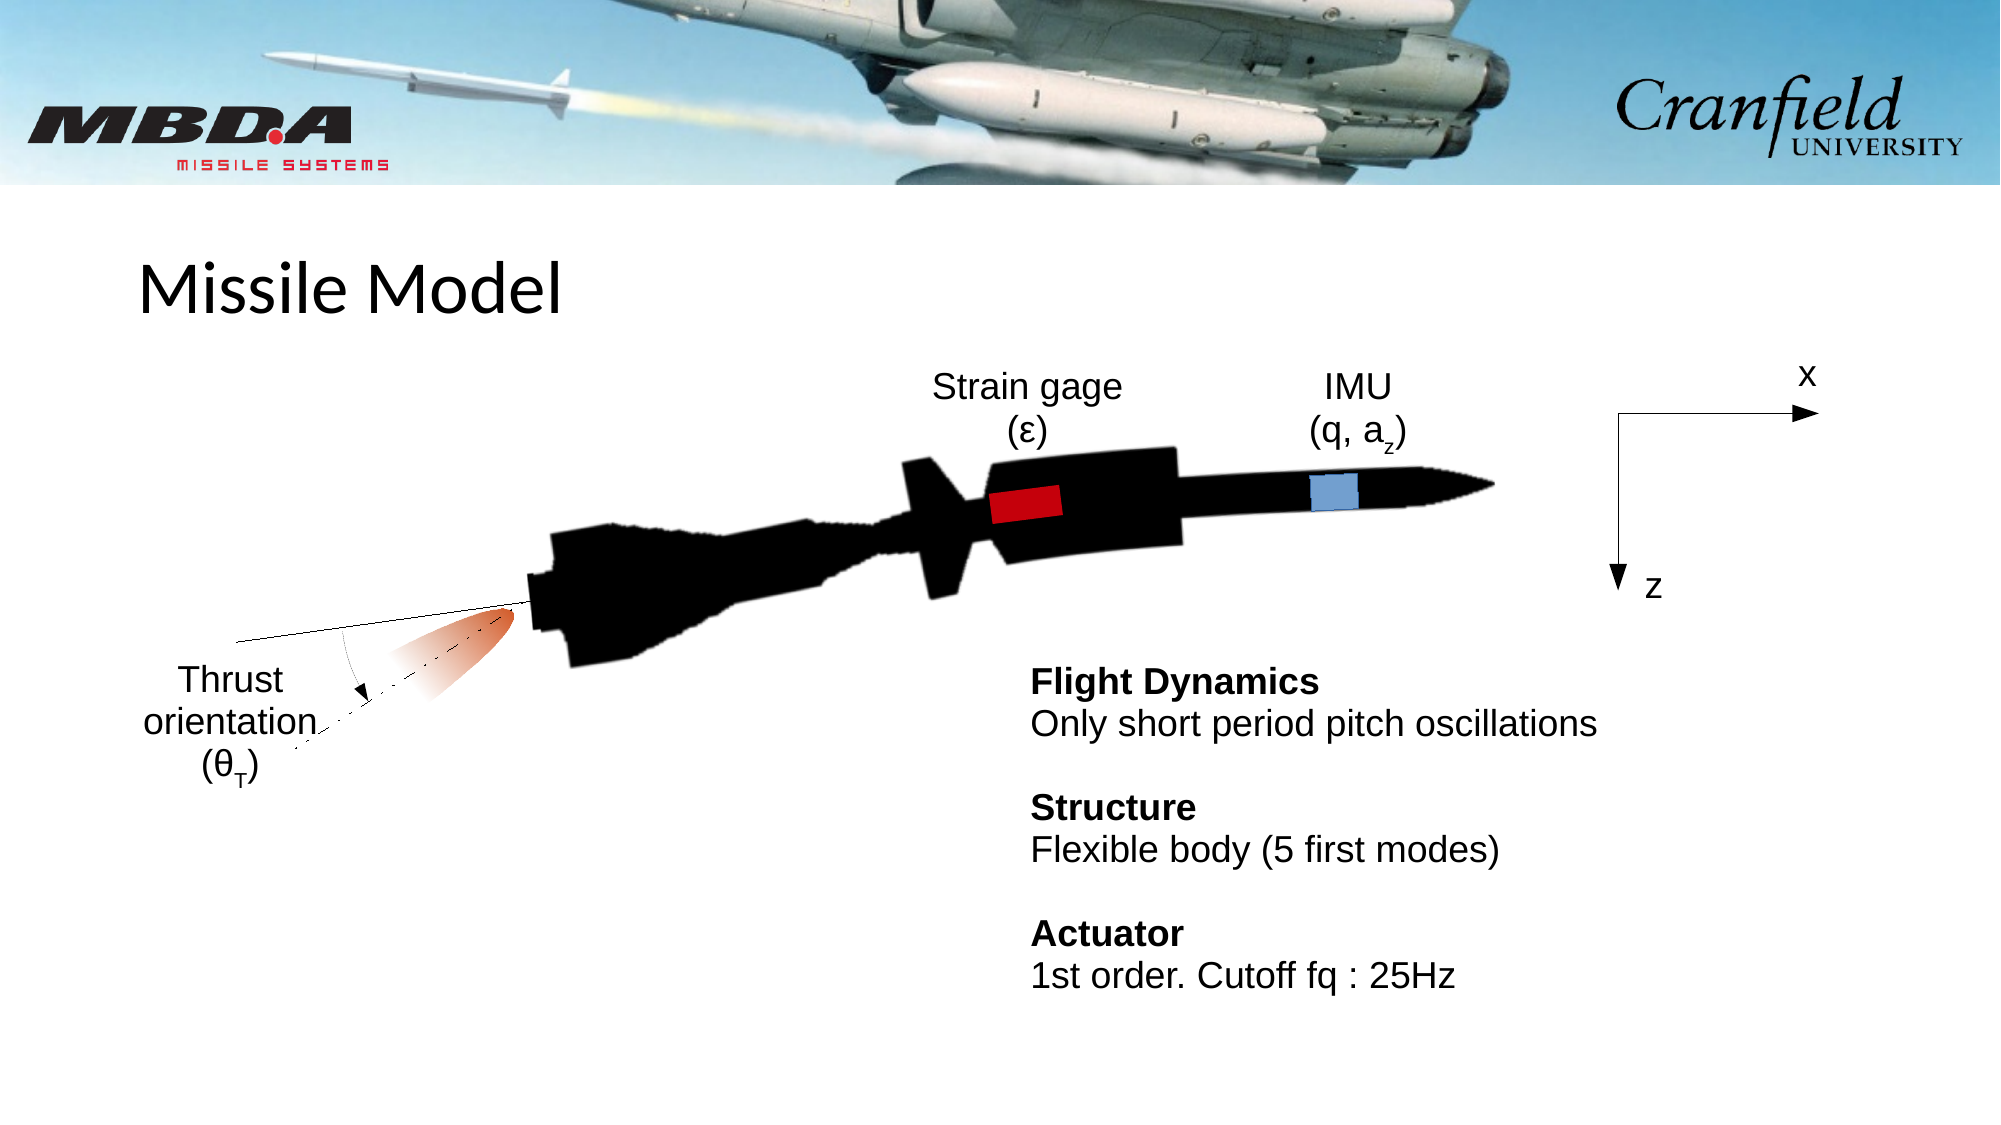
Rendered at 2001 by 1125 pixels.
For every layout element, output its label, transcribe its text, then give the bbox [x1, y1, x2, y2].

text_box Thrust orientation (θT) [106, 651, 355, 843]
text_box [990, 509, 1063, 524]
picture [510, 377, 1512, 742]
title Missile Model [137, 214, 1863, 377]
text_box Strain gage (ε) [909, 377, 1146, 509]
text_box [355, 608, 514, 753]
text_box x [1783, 344, 1832, 402]
text_box [1309, 473, 1359, 512]
text_box IMU (q, az) [1275, 377, 1441, 467]
text_box z [1629, 557, 1691, 615]
text_box Flight Dynamics Only short period pitch oscillations Structure Flexible body (5 first modes) Actuator 1st order. Cutoff fq : 25Hz [1015, 653, 1926, 1004]
picture [0, 0, 2000, 185]
